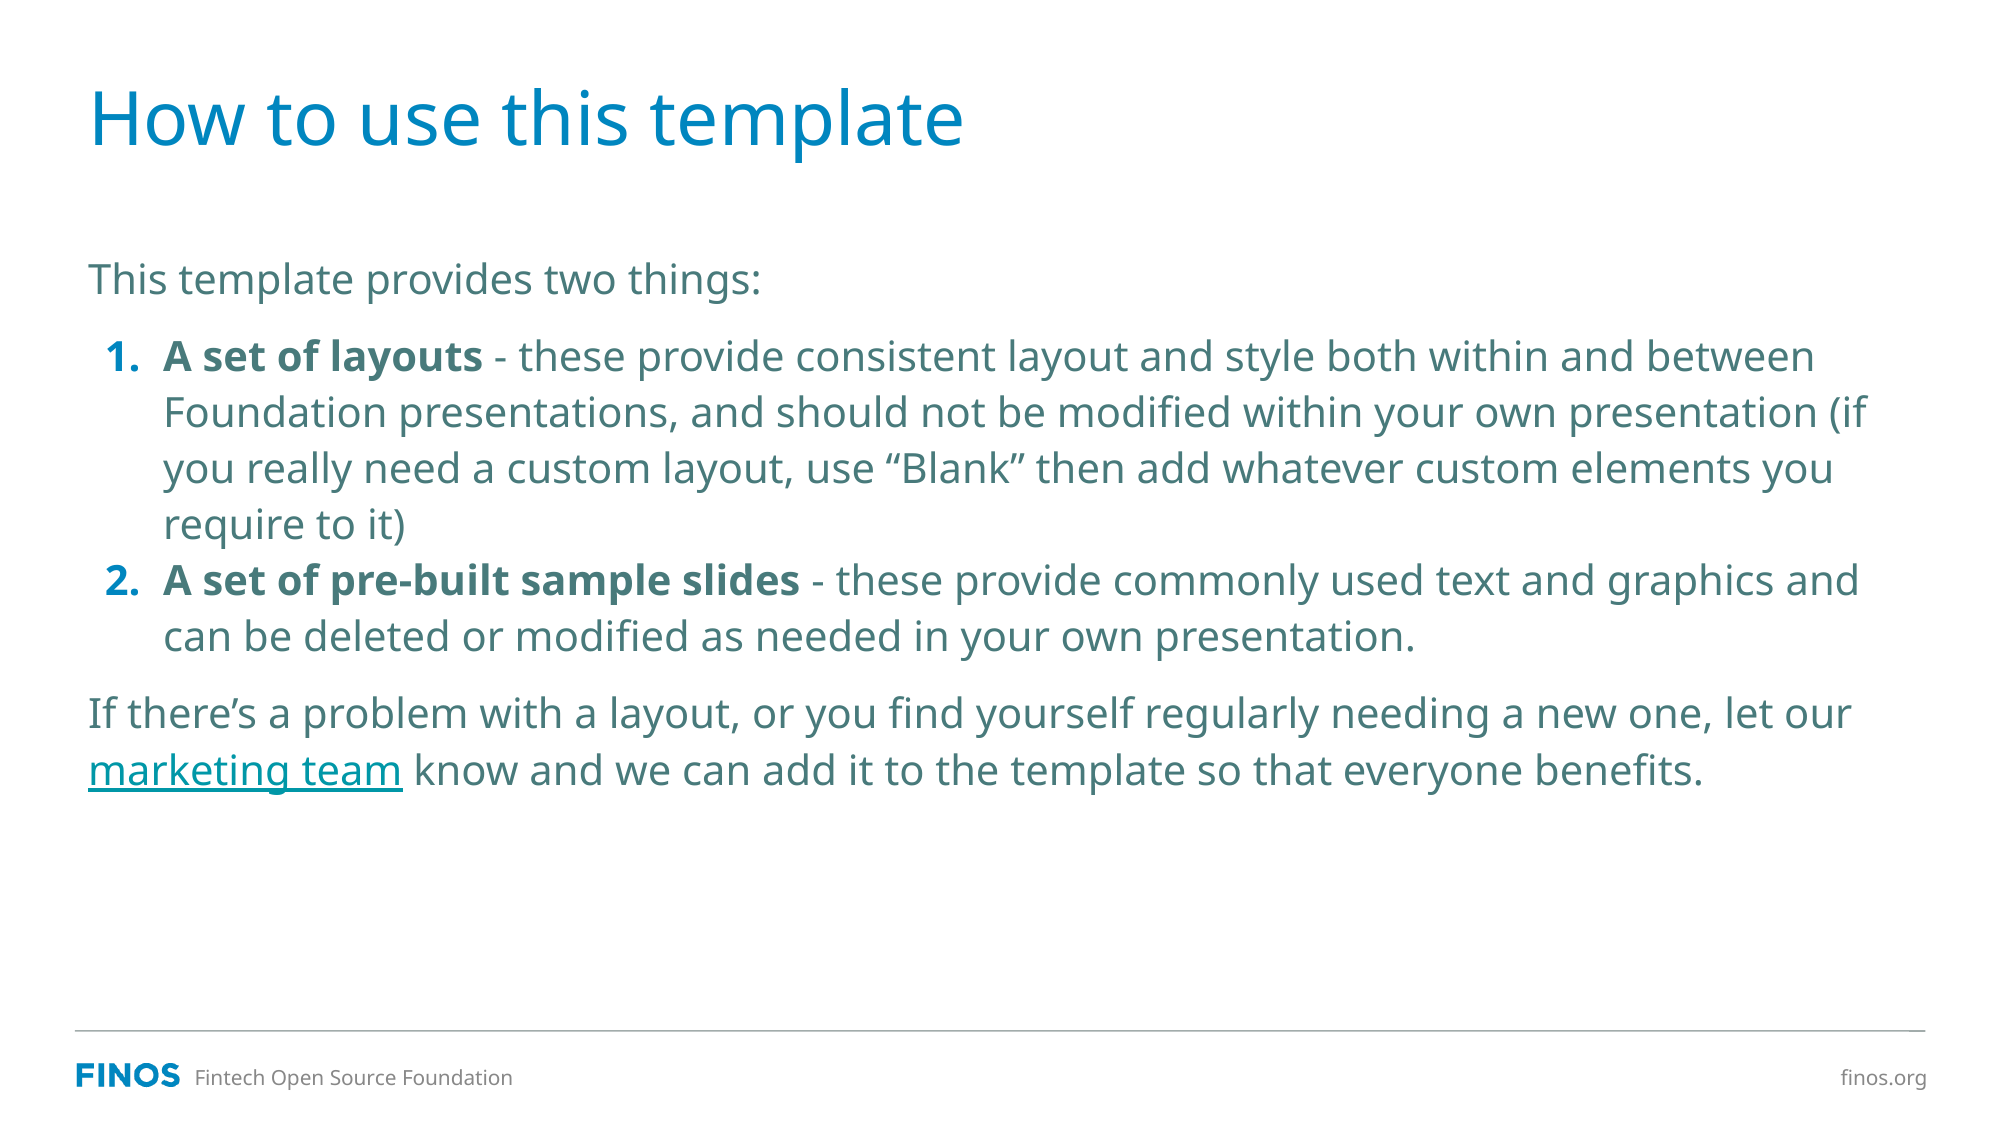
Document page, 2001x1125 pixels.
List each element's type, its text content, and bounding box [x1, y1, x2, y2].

list This template provides two things: A set of layouts - these provide consistent layout and style both within and between Foundation presentations, and should not be modified within your own presentation (if you really need a custom layout, use “Blank” then add whatever custom elements you require to it) A set of pre-built sample slides - these provide commonly used text and graphics and can be deleted or modified as needed in your own presentation. If there’s a problem with a layout, or you find yourself regularly needing a new one, let our marketing team know and we can add it to the template so that everyone benefits. [68, 227, 1932, 975]
picture [116, 1063, 124, 1074]
picture [75, 1063, 184, 1097]
picture [140, 1069, 153, 1081]
title How to use this template [68, 50, 1932, 176]
